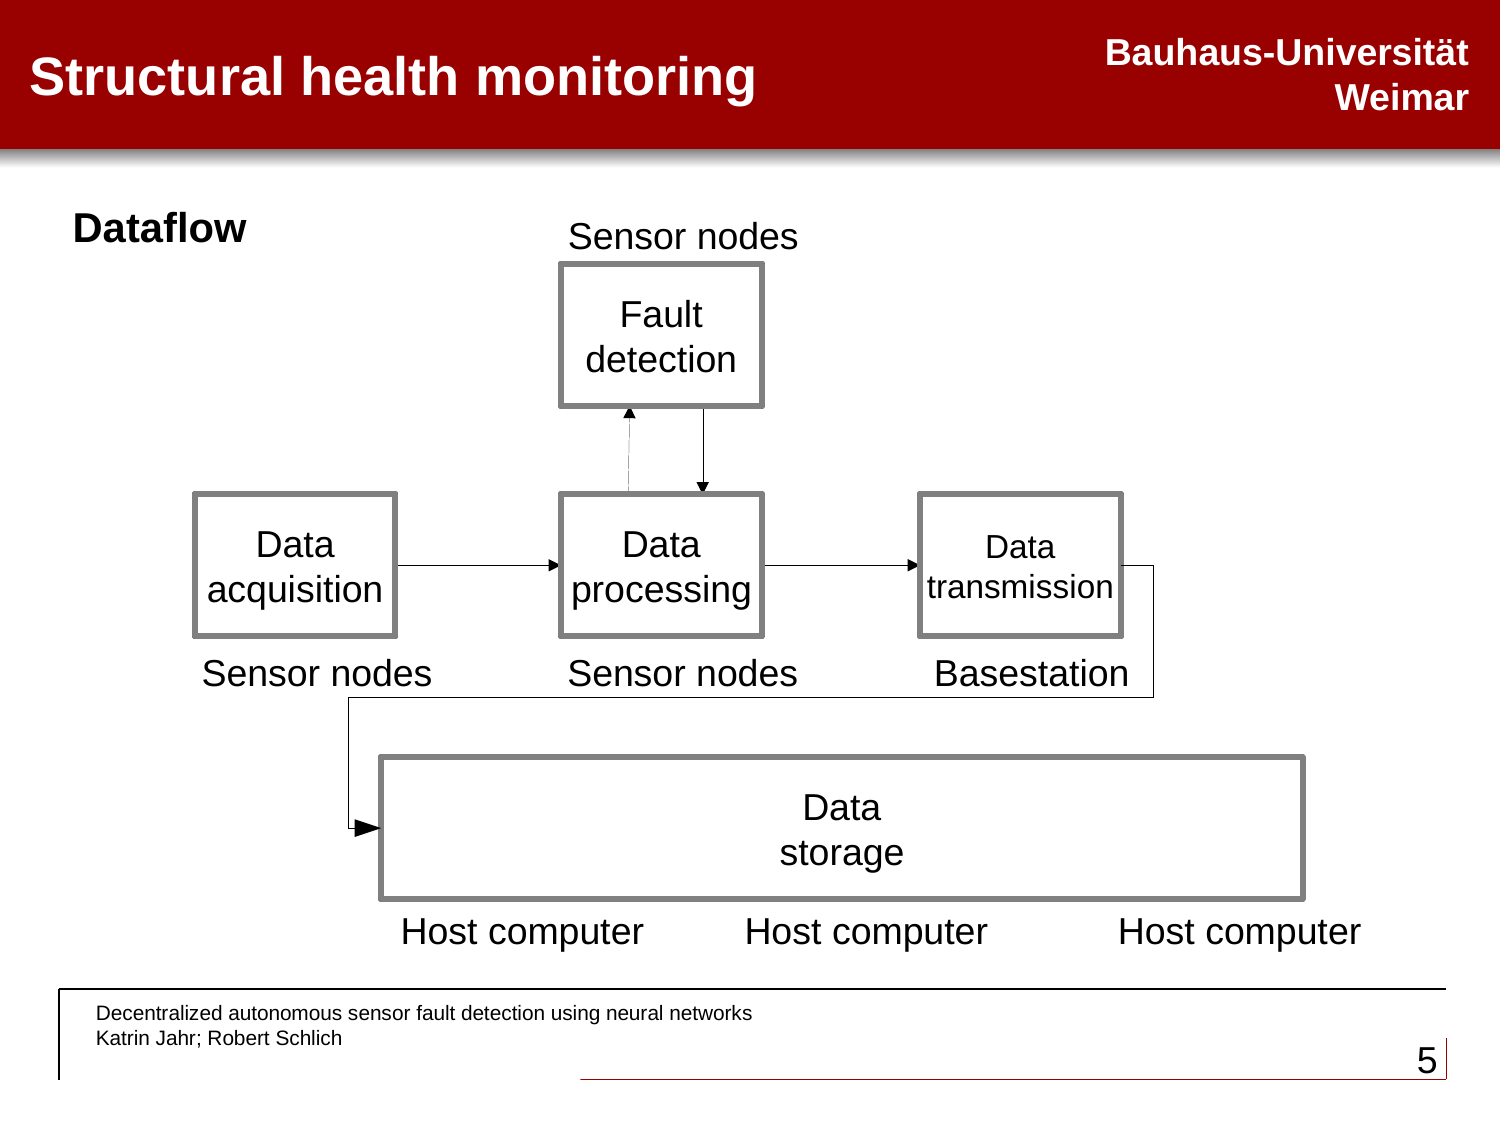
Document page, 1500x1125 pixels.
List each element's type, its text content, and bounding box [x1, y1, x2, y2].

text_box Data storage [381, 757, 1303, 899]
text_box Structural health monitoring [29, 0, 1103, 153]
text_box Sensor nodes [201, 647, 391, 696]
text_box Data transmission [920, 494, 1121, 636]
text_box Data acquisition [194, 494, 396, 636]
text_box Data processing [560, 494, 762, 636]
text_box Sensor nodes [567, 647, 757, 695]
text_box Dataflow [57, 193, 1500, 256]
text_box Fault detection [560, 264, 762, 406]
text_box Host computer [400, 905, 590, 953]
text_box Host computer [744, 905, 934, 953]
text_box Basestation [933, 647, 1123, 696]
text_box Host computer [1117, 905, 1307, 953]
